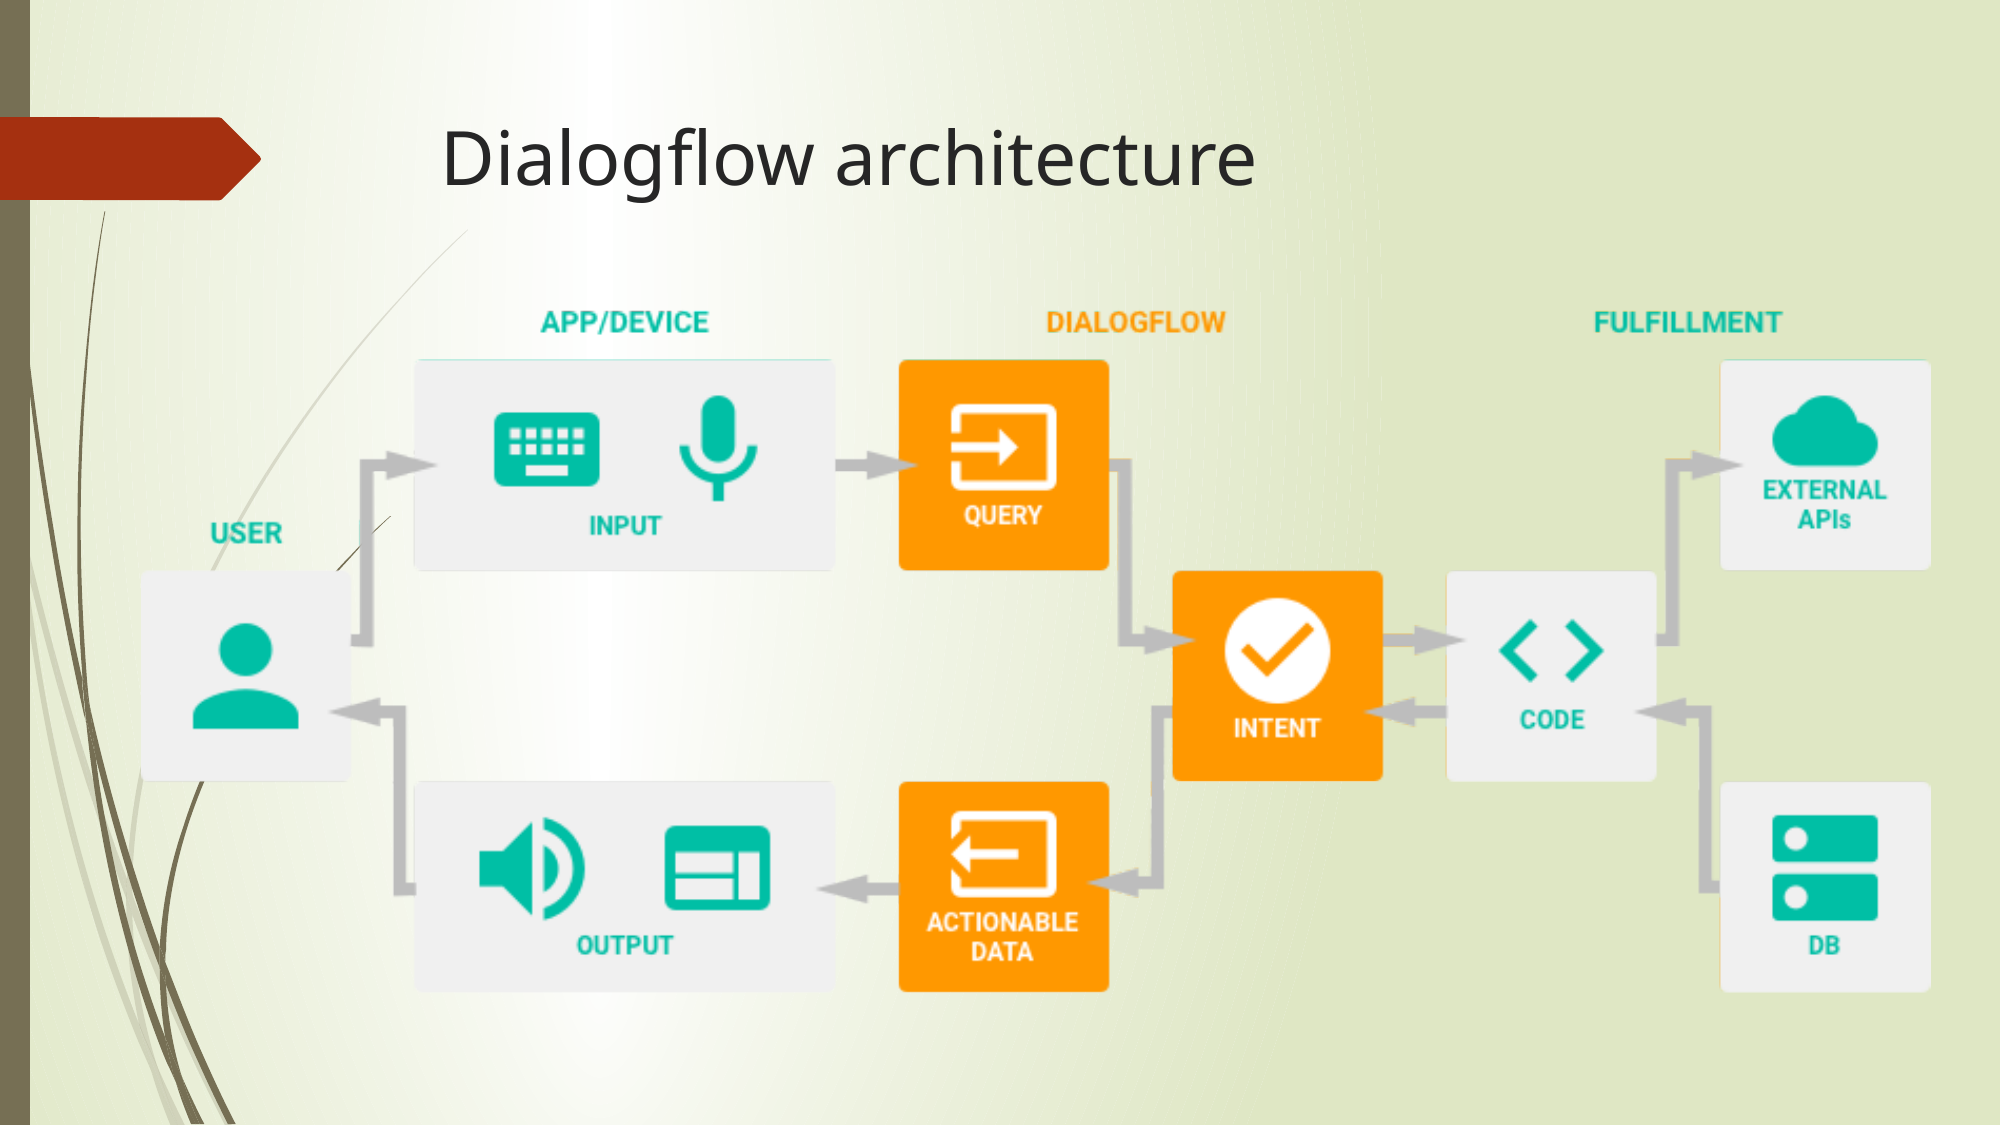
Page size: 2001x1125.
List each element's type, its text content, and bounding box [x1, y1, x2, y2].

picture [141, 276, 1931, 1014]
title Dialogflow architecture [425, 102, 1888, 276]
